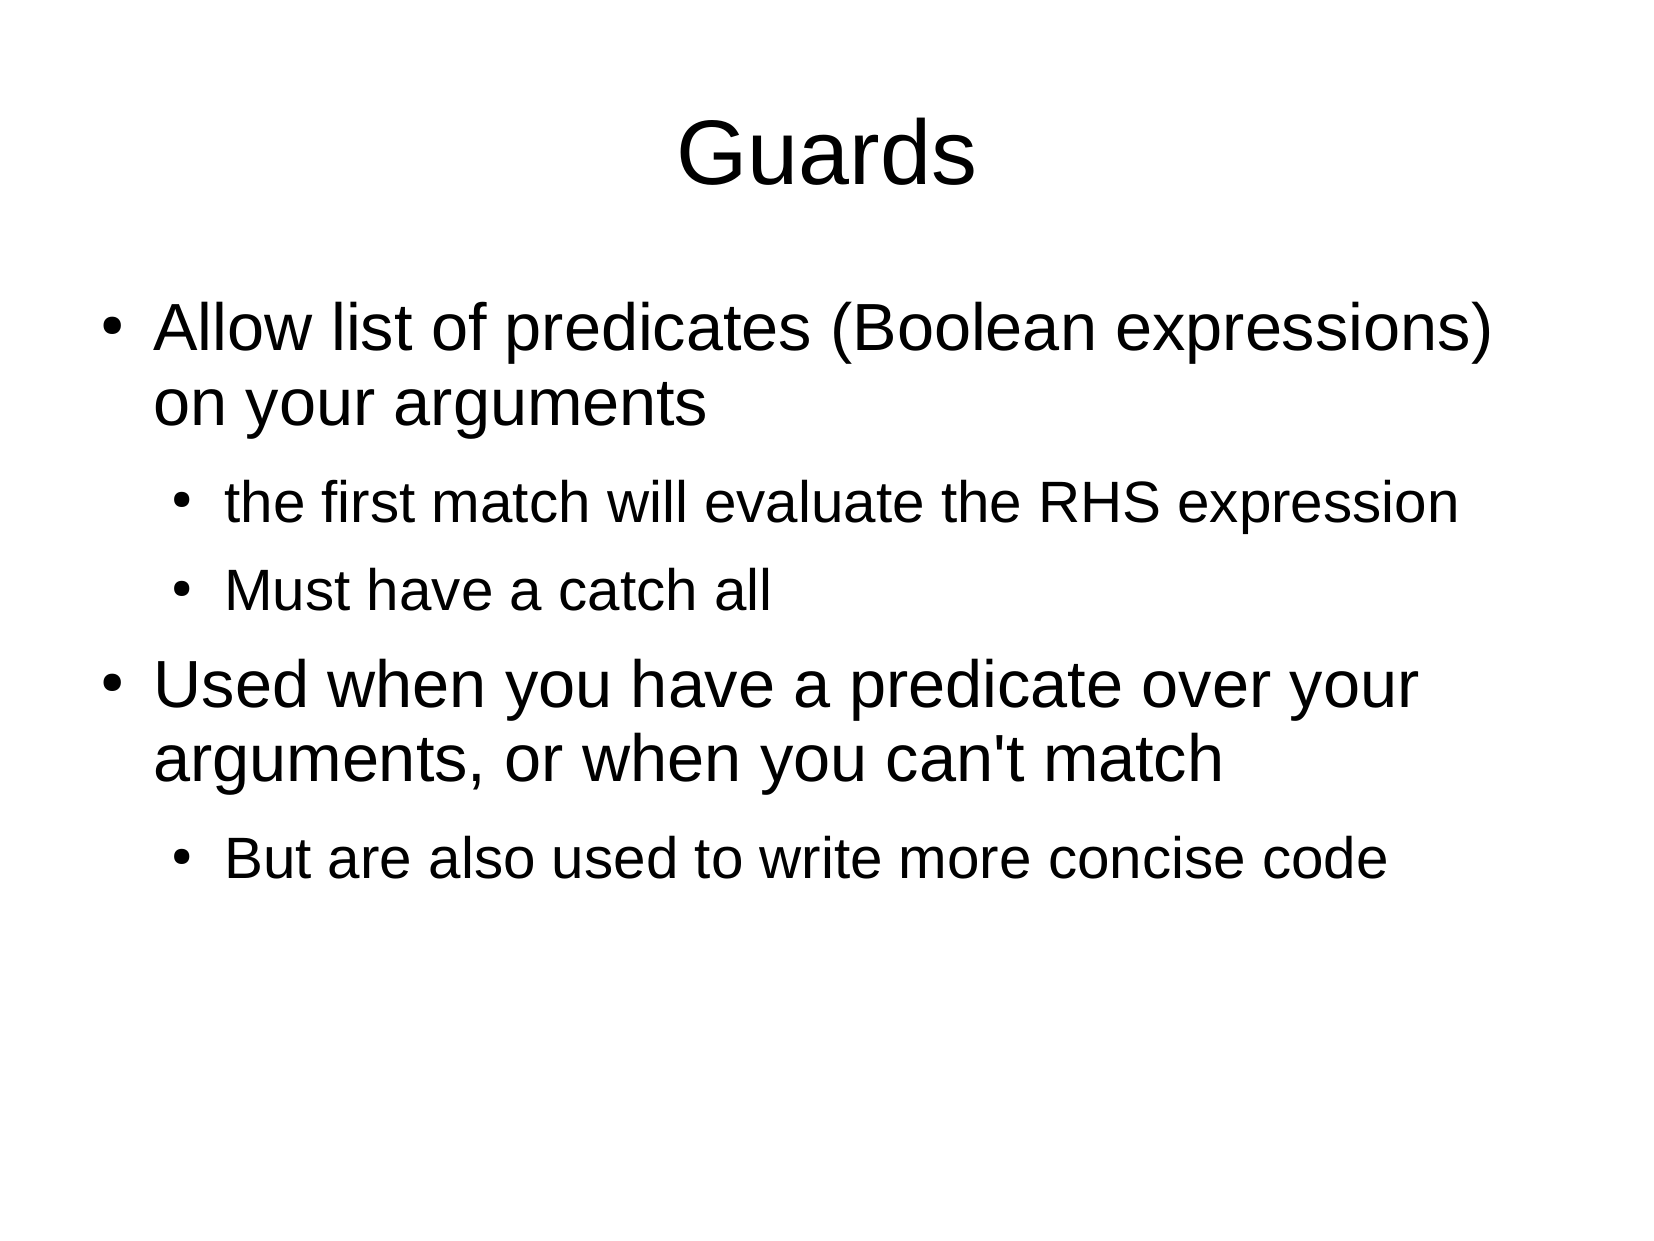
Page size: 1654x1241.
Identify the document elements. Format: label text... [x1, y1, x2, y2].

title Guards [82, 56, 1571, 250]
list Allow list of predicates (Boolean expressions) on your arguments the first match will evaluate the RHS expression Must have a catch all Used when you have a predicate over your arguments, or when you can't match But are also used to write more concise code [82, 290, 1571, 1094]
